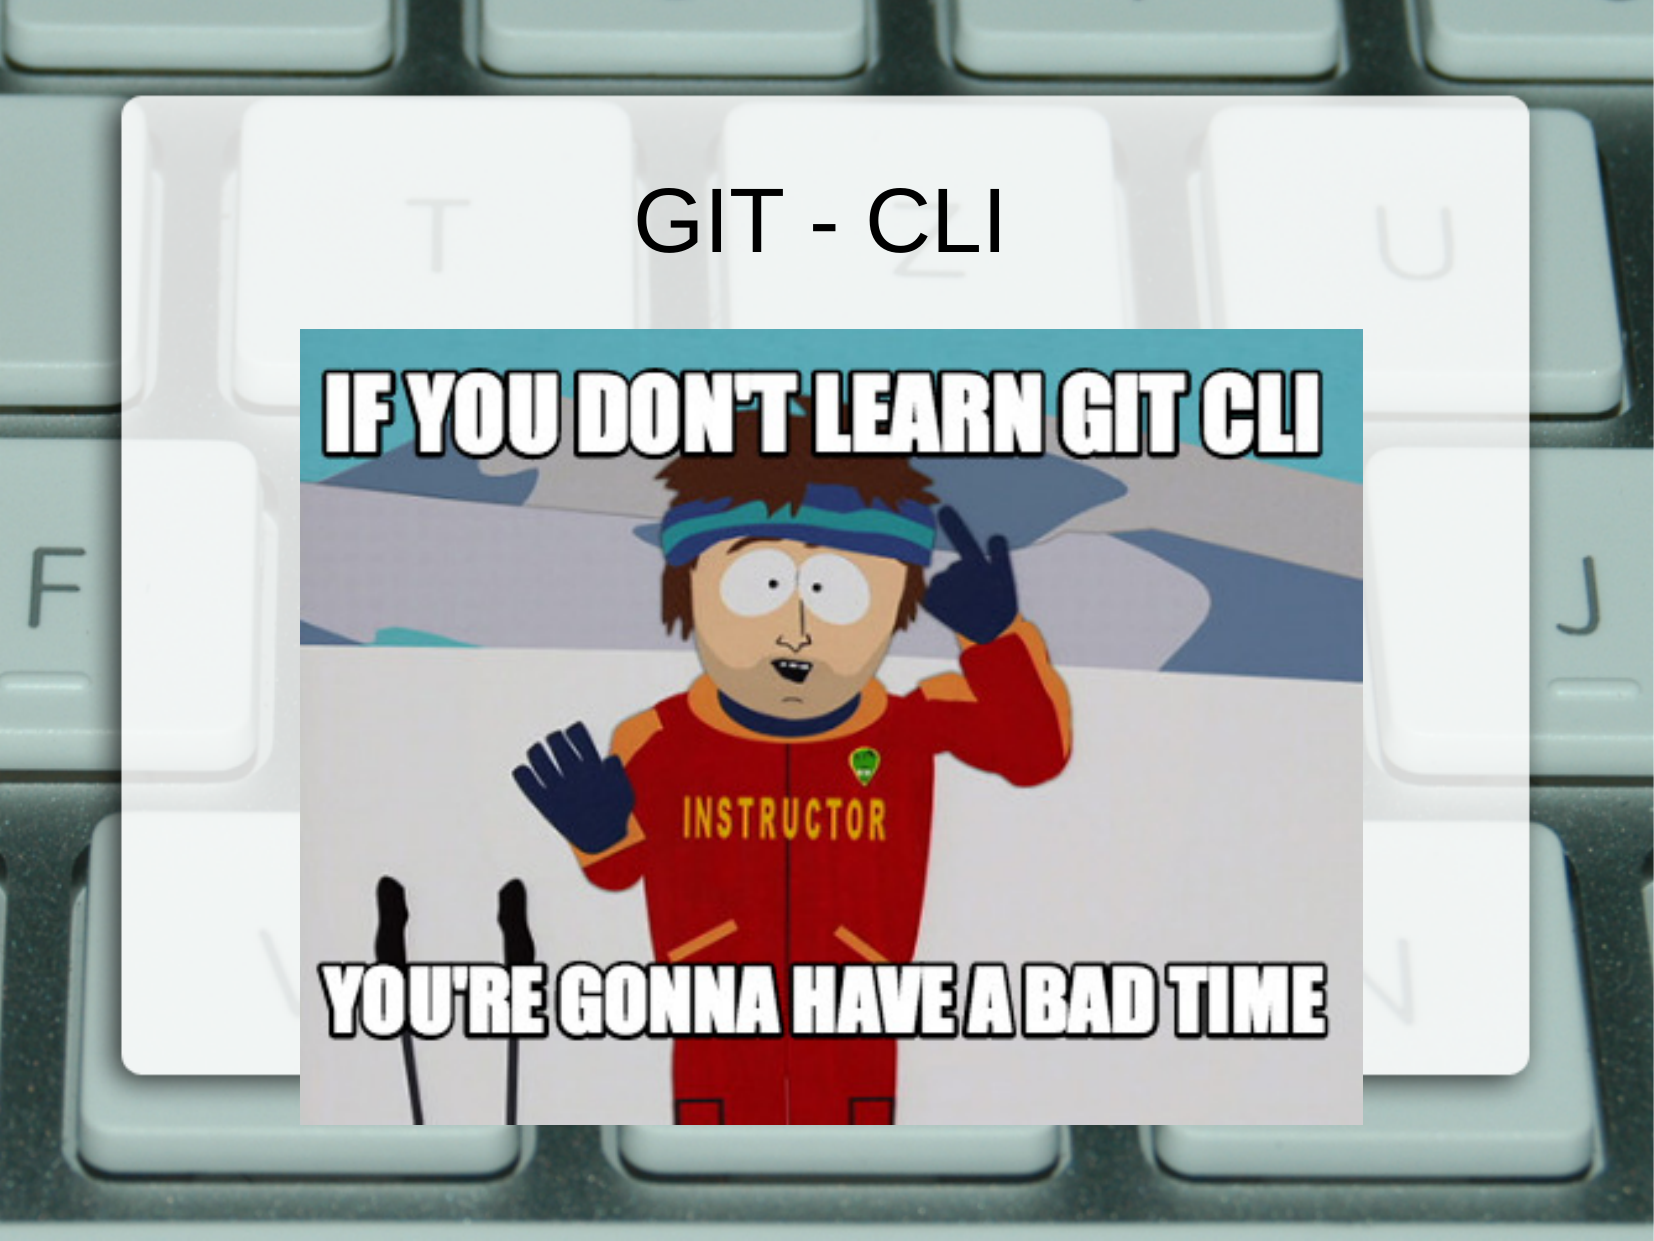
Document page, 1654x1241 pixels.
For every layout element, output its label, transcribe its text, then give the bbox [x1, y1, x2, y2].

picture [0, 0, 1654, 1241]
title GIT - CLI [135, 117, 1506, 325]
